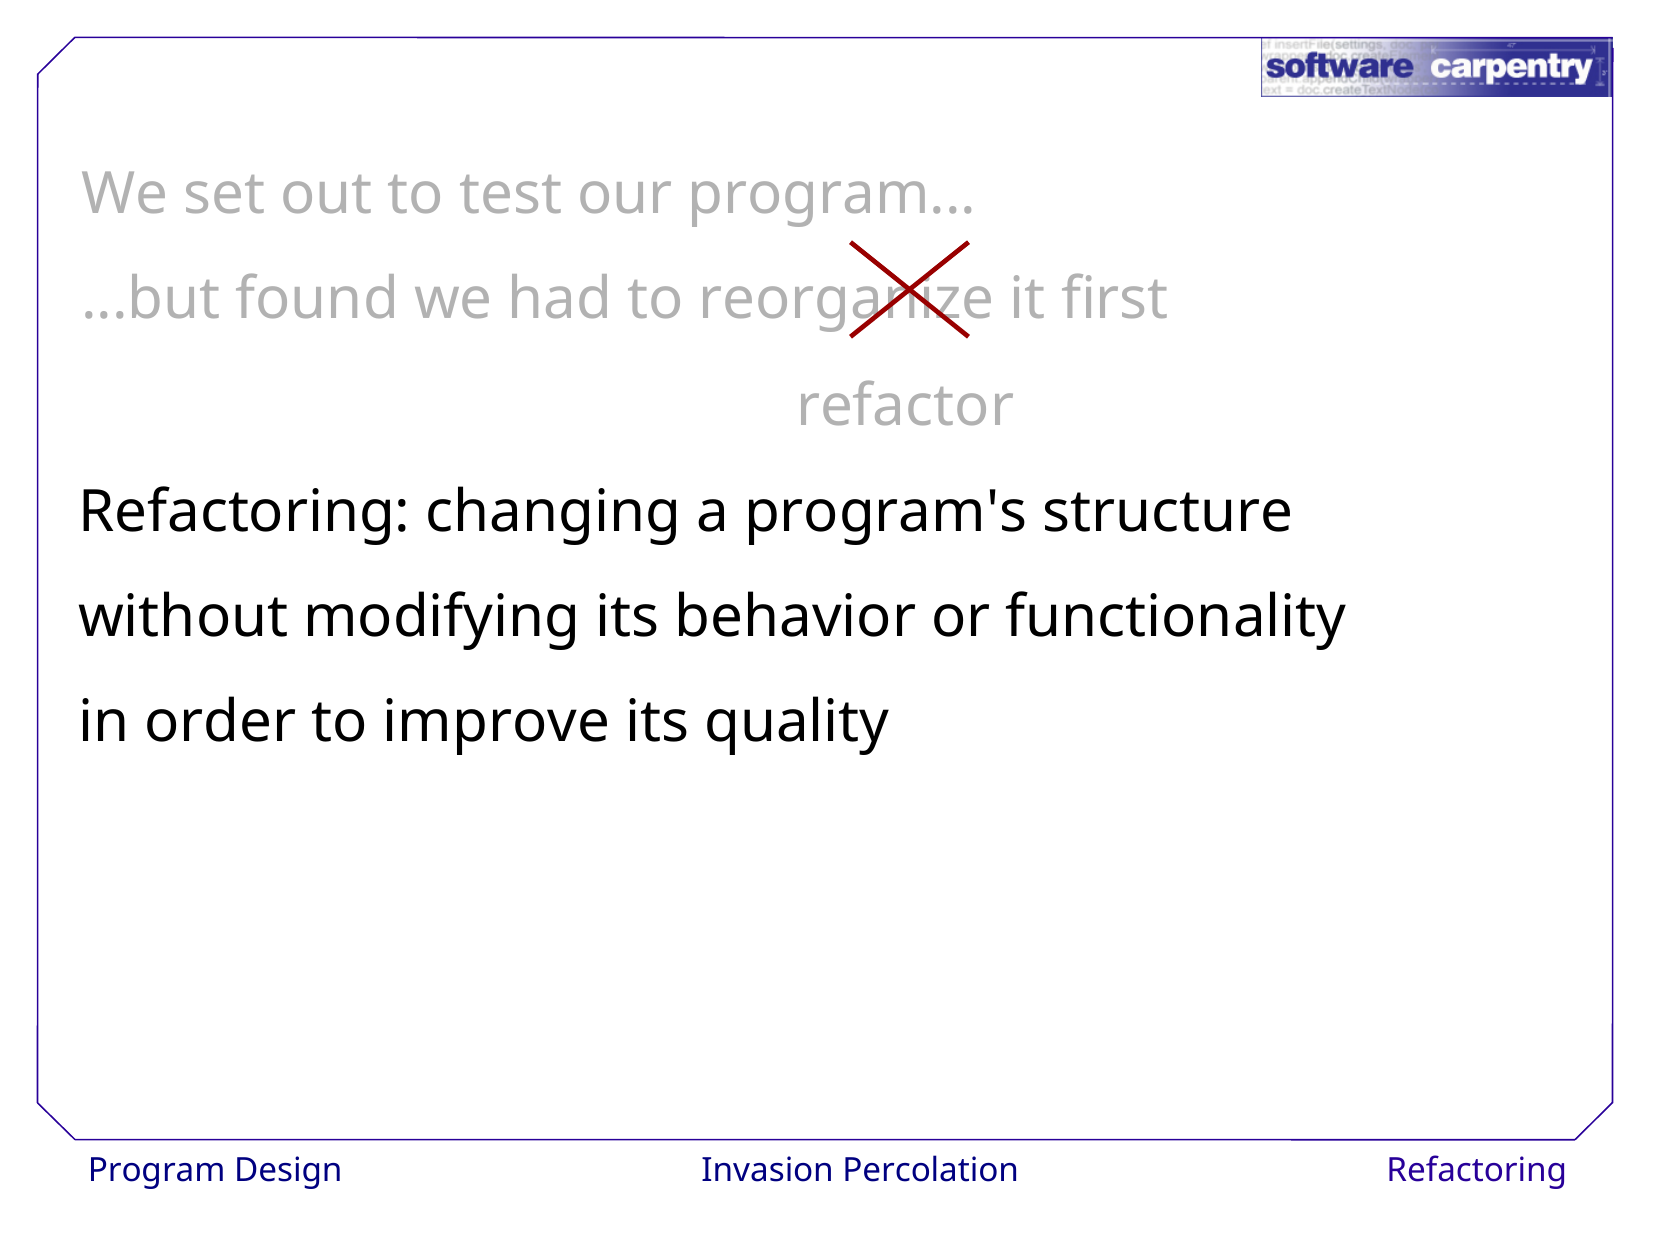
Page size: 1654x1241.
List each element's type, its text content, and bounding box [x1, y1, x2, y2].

text_box We set out to test our program... ...but found we had to reorganize it first [66, 112, 1335, 338]
picture [1261, 39, 1613, 97]
text_box refactor [781, 324, 1029, 430]
text_box We set out to test our program... ...but found we had to reorganize it first [872, 294, 947, 324]
text_box Refactoring: changing a program's structure without modifying its behavior or functionality in order to improve its quality [63, 430, 1512, 762]
